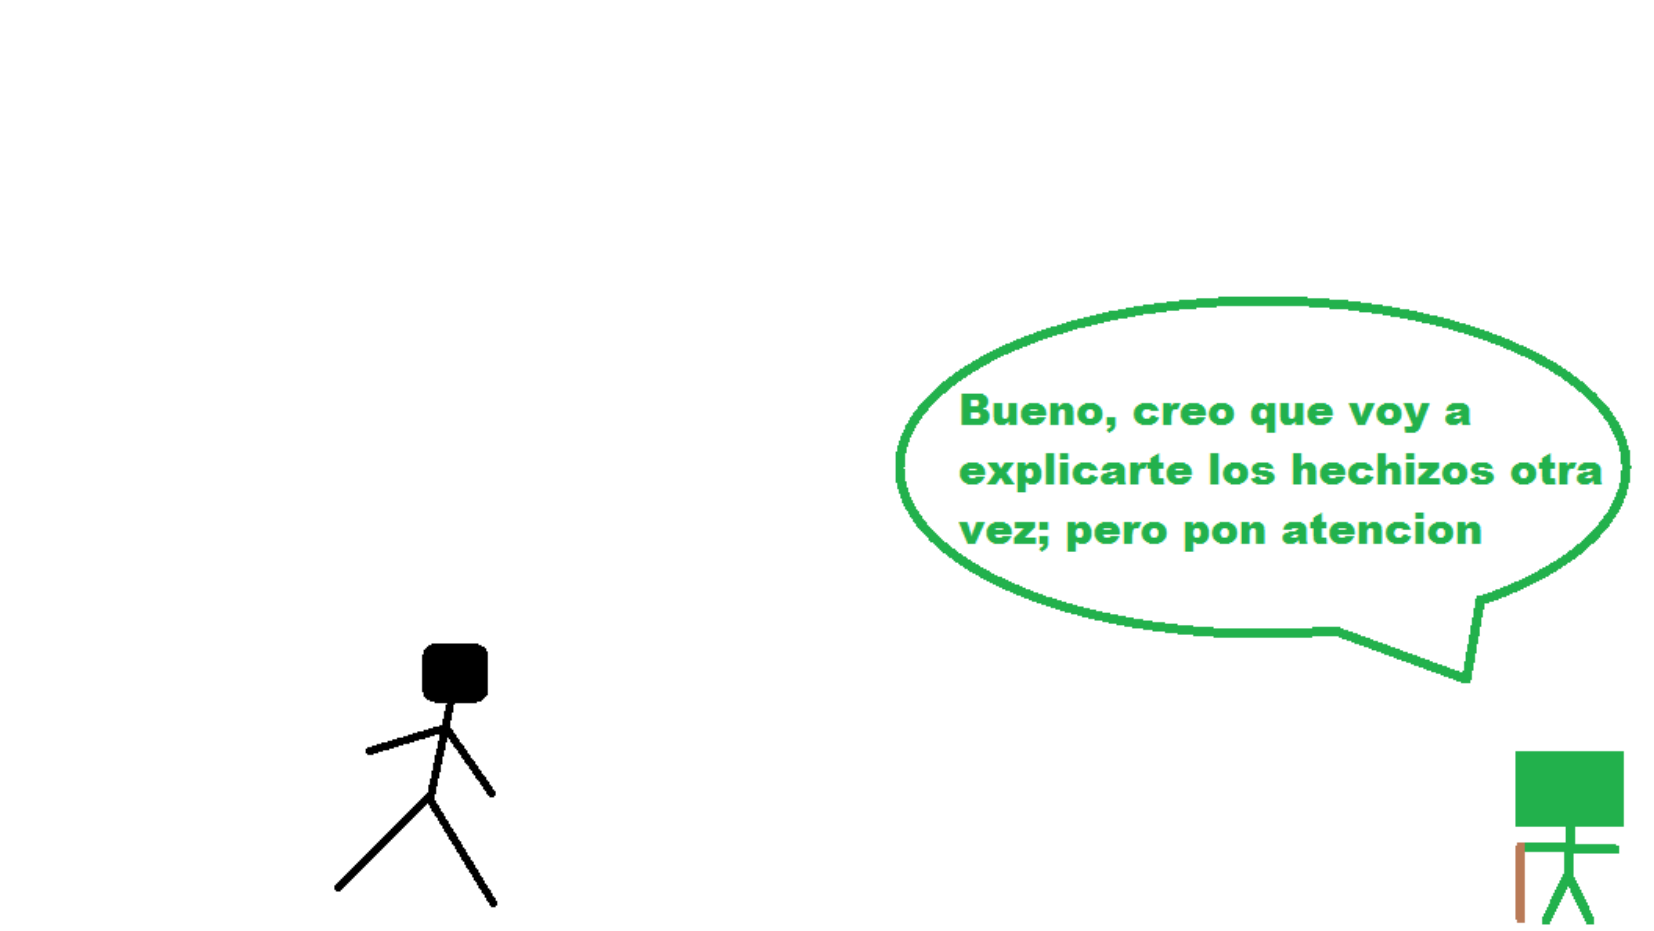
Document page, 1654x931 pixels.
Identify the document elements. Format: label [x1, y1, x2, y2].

picture [885, 286, 1646, 686]
picture [283, 592, 557, 931]
picture [1500, 742, 1643, 931]
